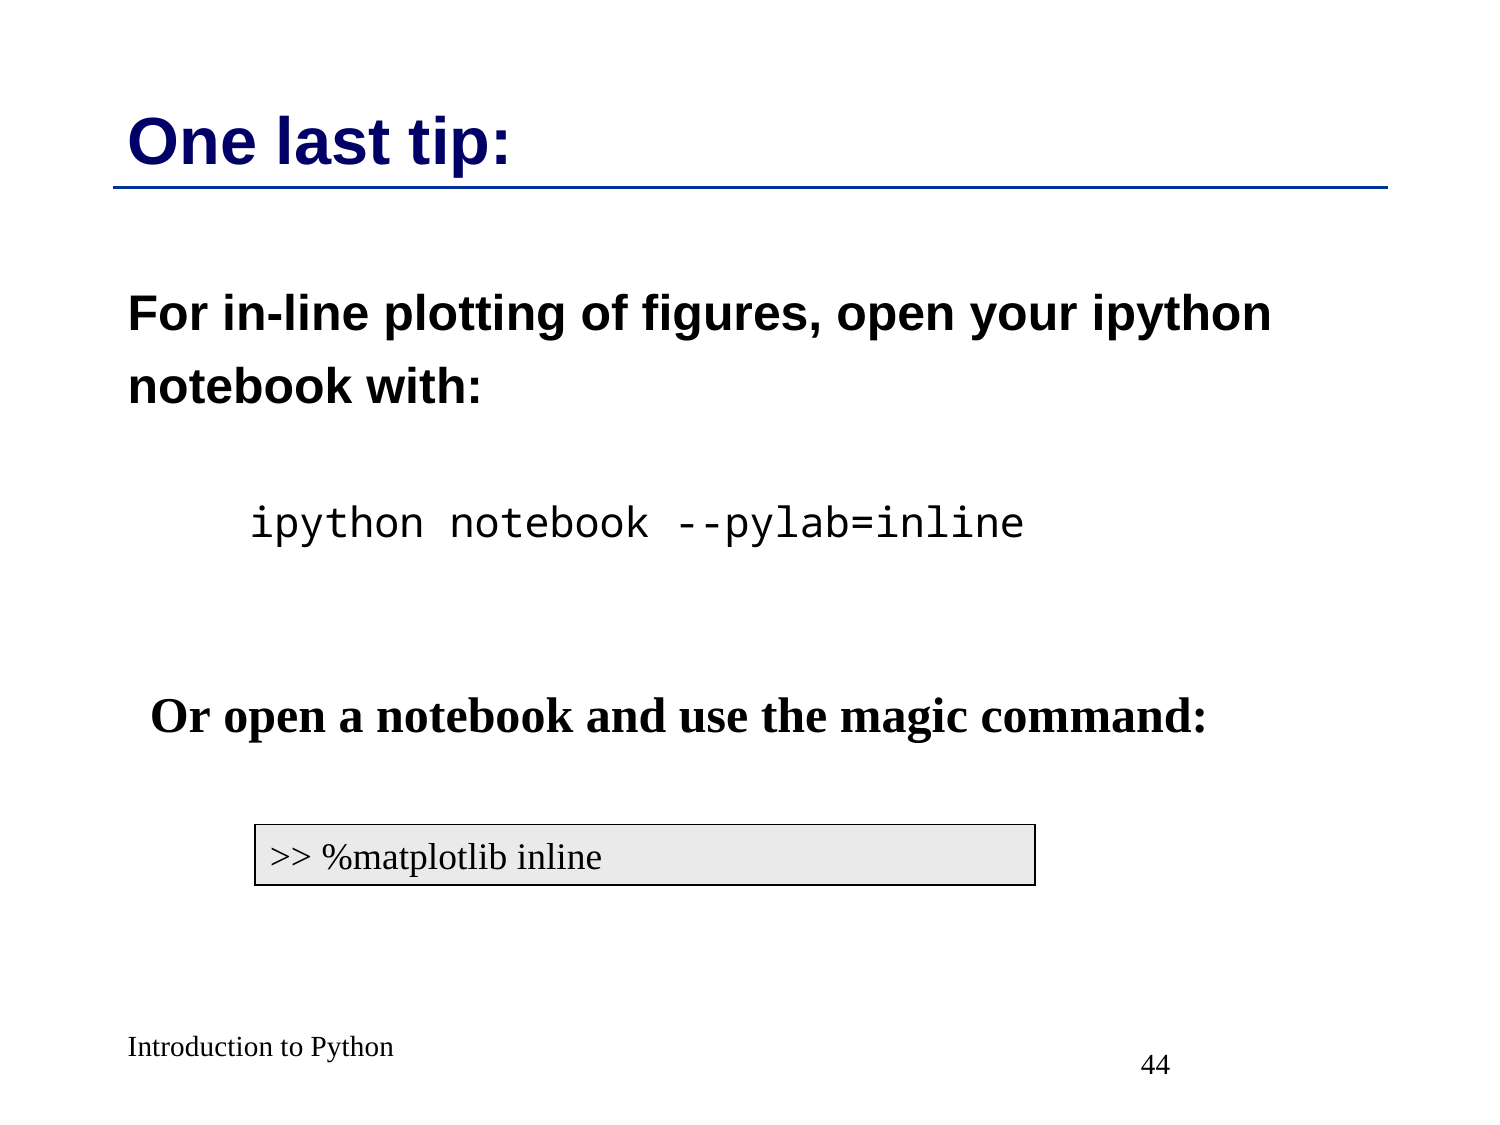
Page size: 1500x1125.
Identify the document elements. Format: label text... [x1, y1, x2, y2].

list For in-line plotting of figures, open your ipython notebook with: ipython notebook --pylab=inline [112, 200, 1388, 951]
text_box <number> [1074, 1025, 1388, 1101]
text_box Introduction to Python [112, 1025, 501, 1101]
title One last tip: [112, 89, 1388, 186]
text_box Or open a notebook and use the magic command: [135, 675, 1223, 750]
text_box >> %matplotlib inline [255, 824, 1036, 886]
